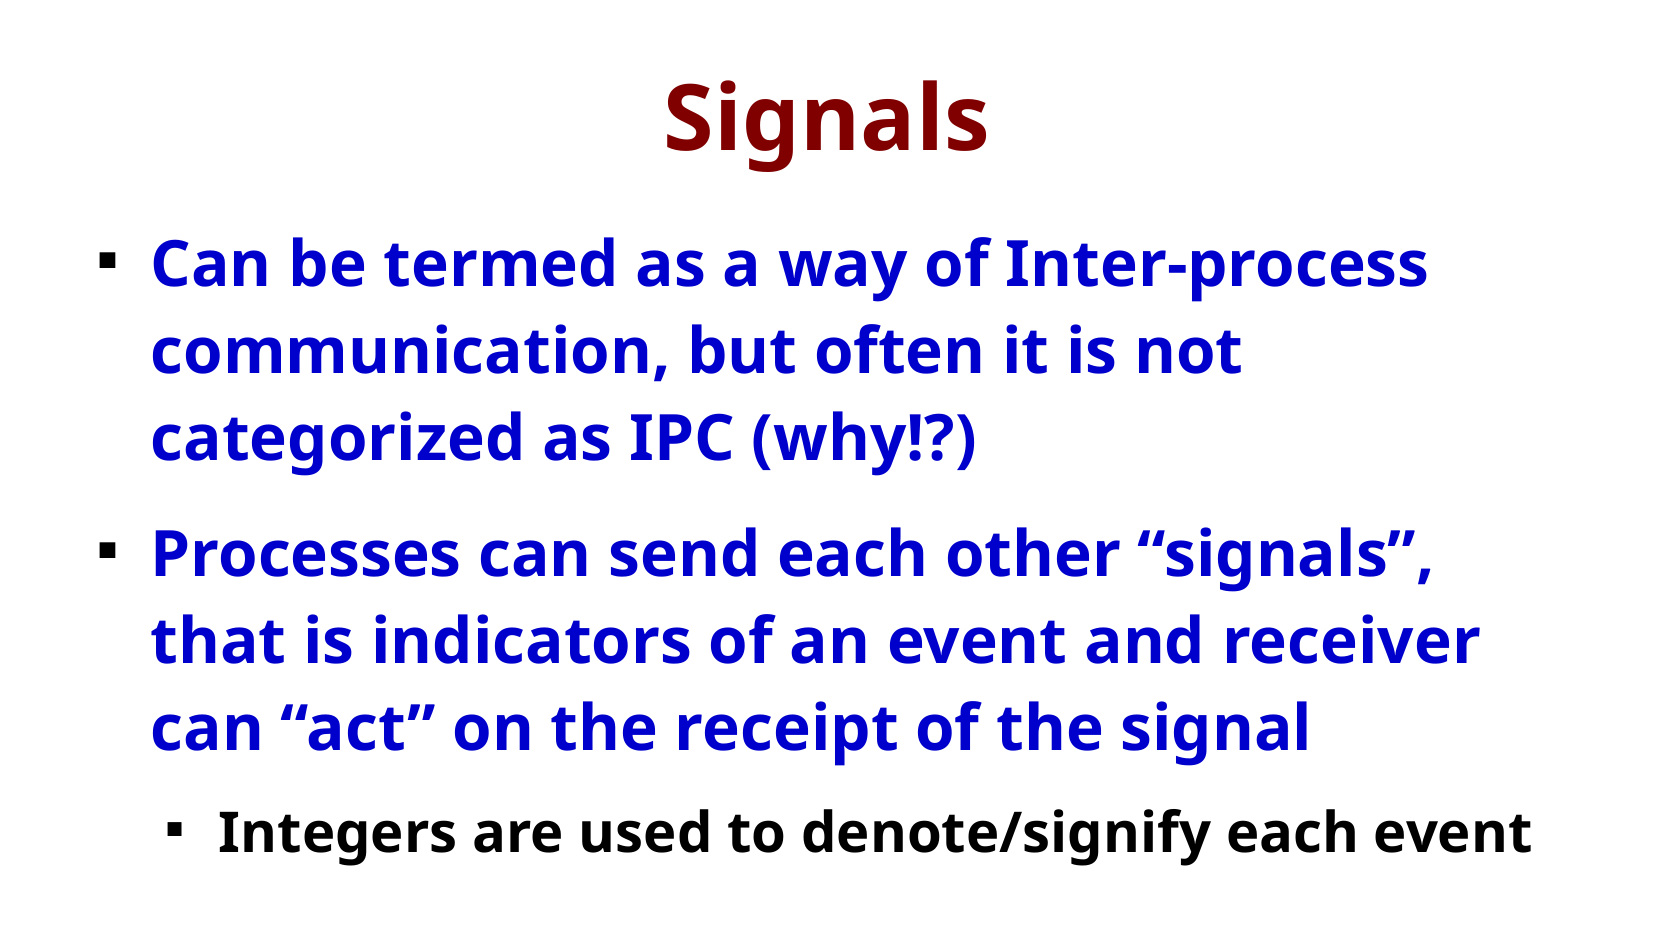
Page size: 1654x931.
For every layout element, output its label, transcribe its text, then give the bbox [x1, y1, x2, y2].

title Signals [82, 37, 1571, 193]
list Can be termed as a way of Inter-process communication, but often it is not categorized as IPC (why!?) Processes can send each other “signals”, that is indicators of an event and receiver can “act” on the receipt of the signal Integers are used to denote/signify each event [82, 217, 1583, 875]
